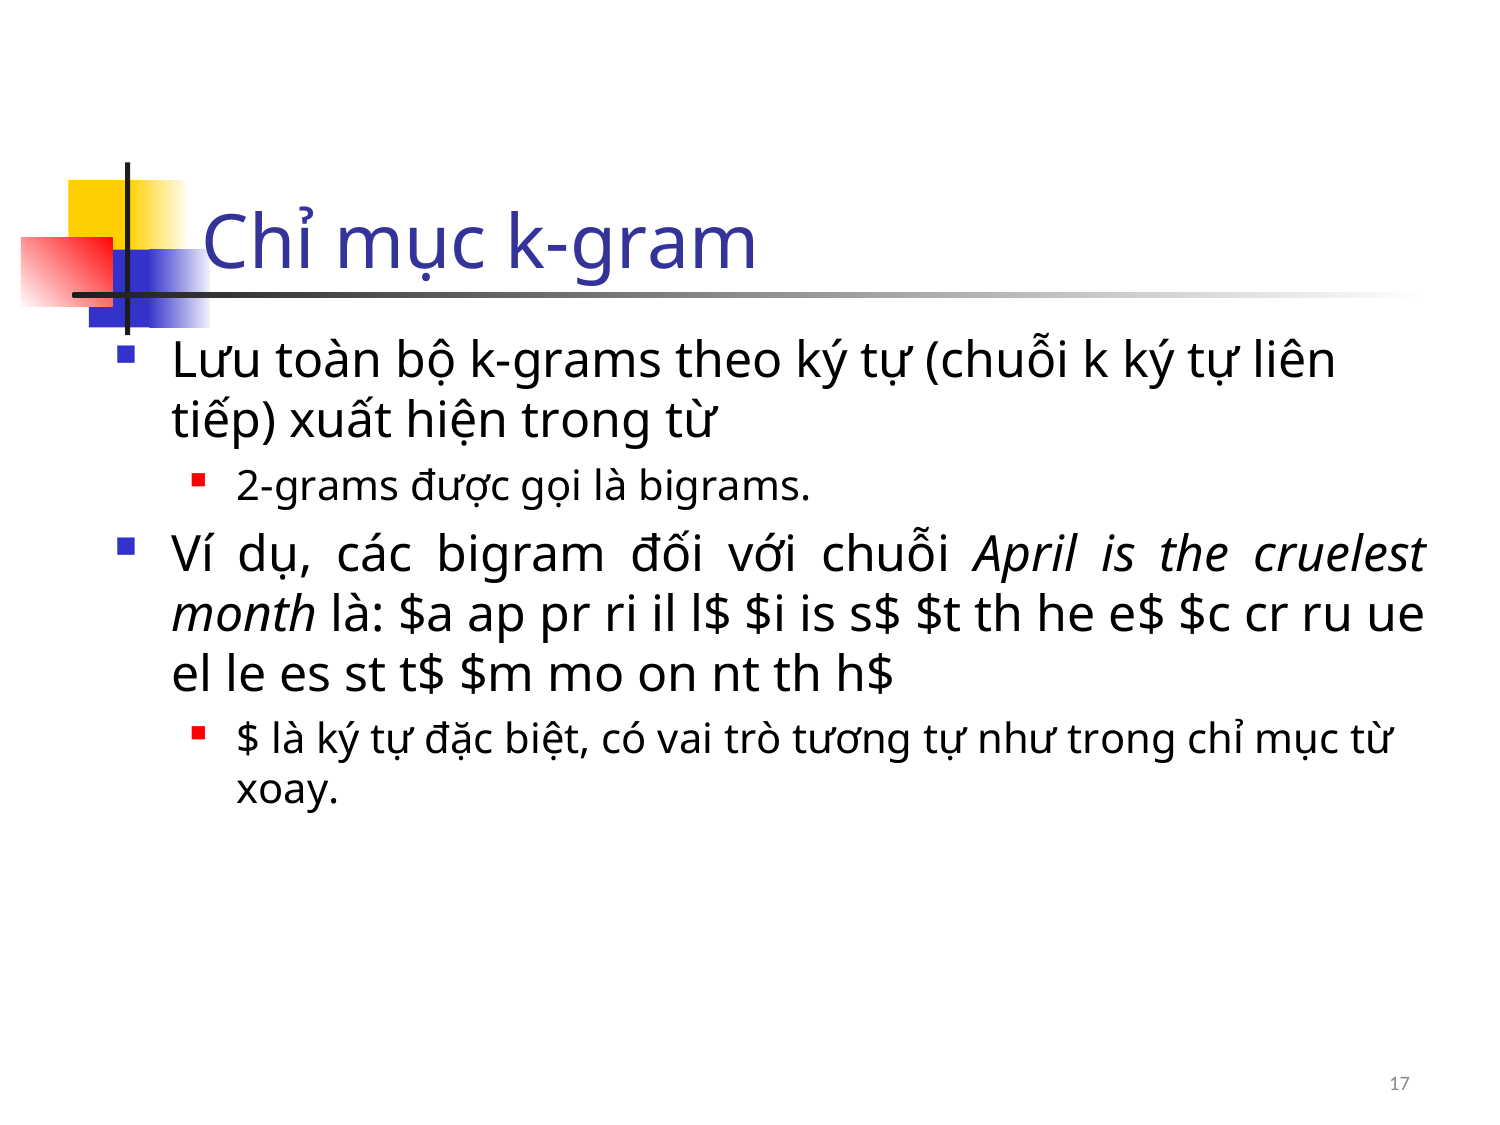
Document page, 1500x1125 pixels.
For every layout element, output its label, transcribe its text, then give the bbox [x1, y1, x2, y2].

text_box <number> [1074, 1063, 1426, 1103]
text_box Lưu toàn bộ k-grams theo ký tự (chuỗi k ký tự liên tiếp) xuất hiện trong từ 2-grams được gọi là bigrams. Ví dụ, các bigram đối với chuỗi April is the cruelest month là: $a ap pr ri il l$ $i is s$ $t th he e$ $c cr ru ue el le es st t$ $m mo on nt th h$ $ là ký tự đặc biệt, có vai trò tương tự như trong chỉ mục từ xoay. [100, 320, 1442, 1063]
text_box Chỉ mục k-gram [186, 78, 1462, 292]
